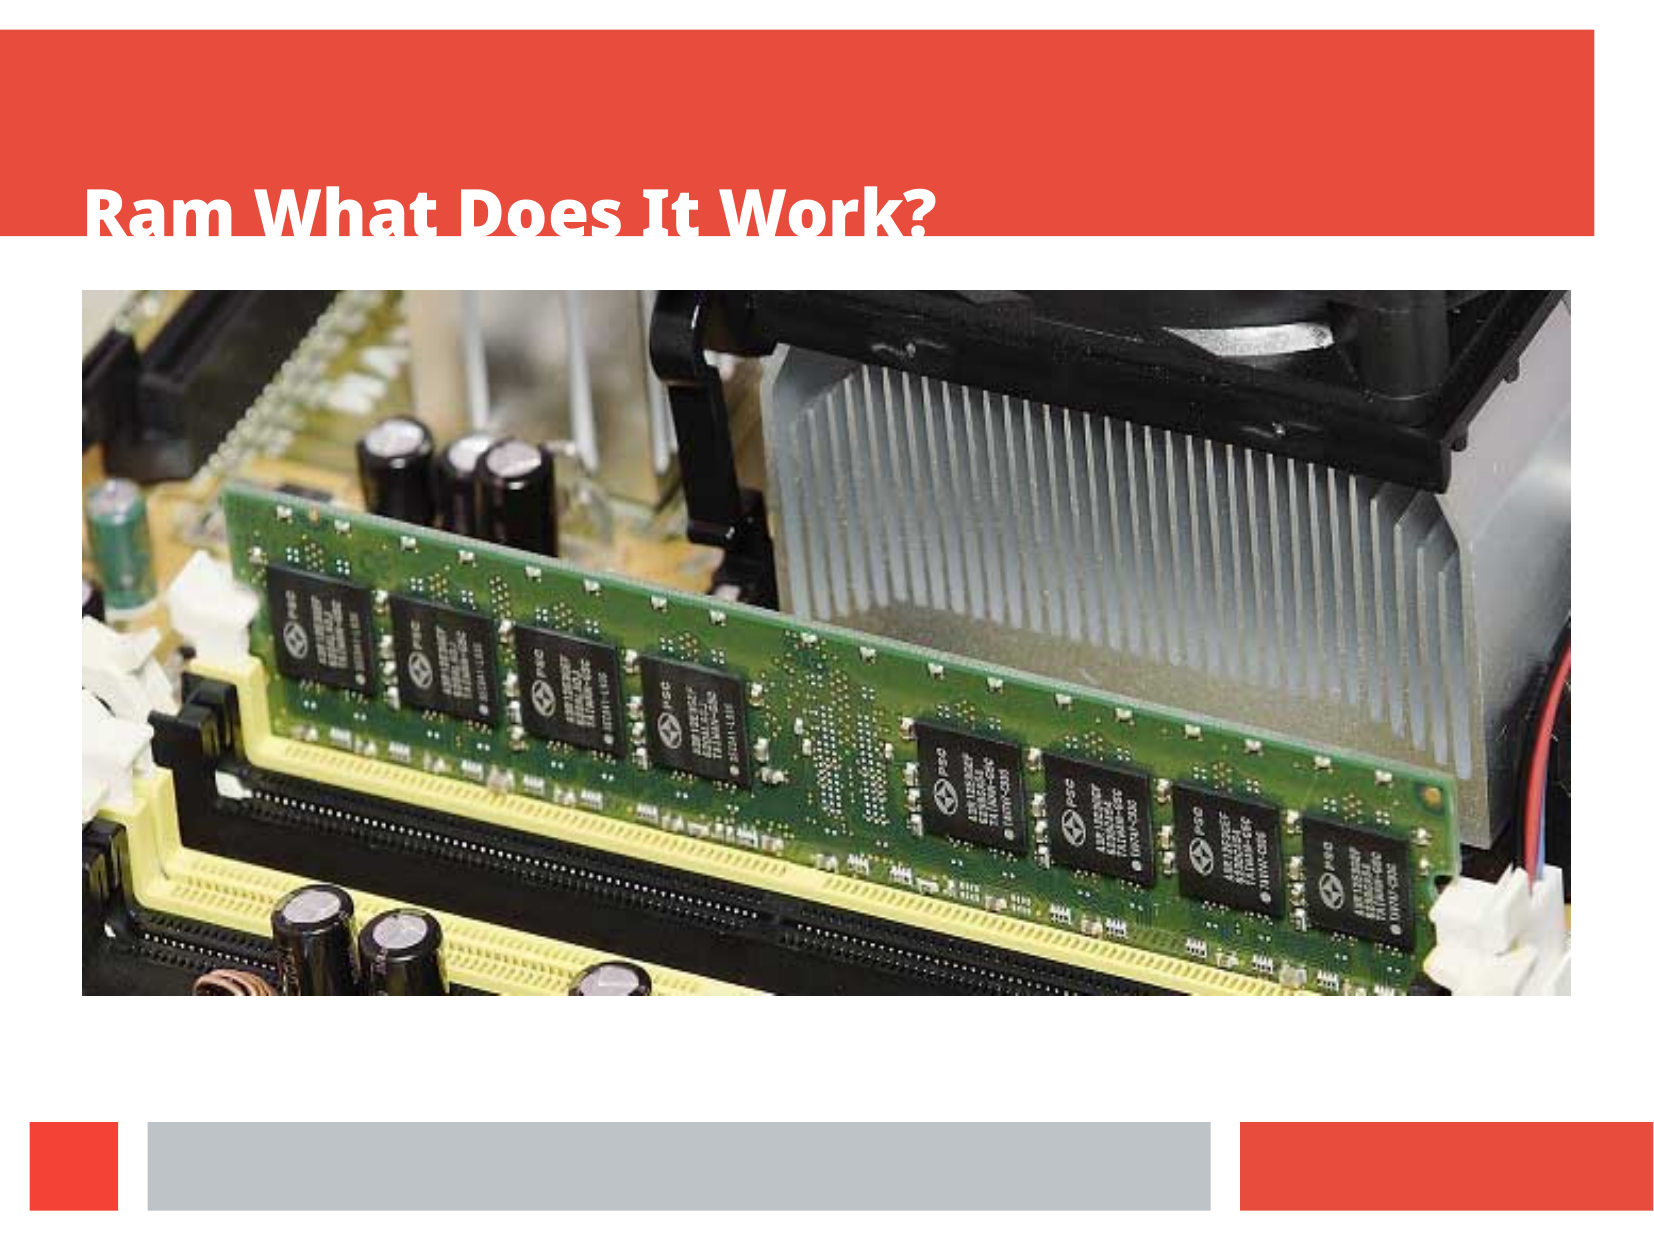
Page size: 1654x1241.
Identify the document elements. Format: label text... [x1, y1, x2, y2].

title Ram What Does It Work? [82, 49, 1571, 257]
picture [82, 290, 1571, 997]
